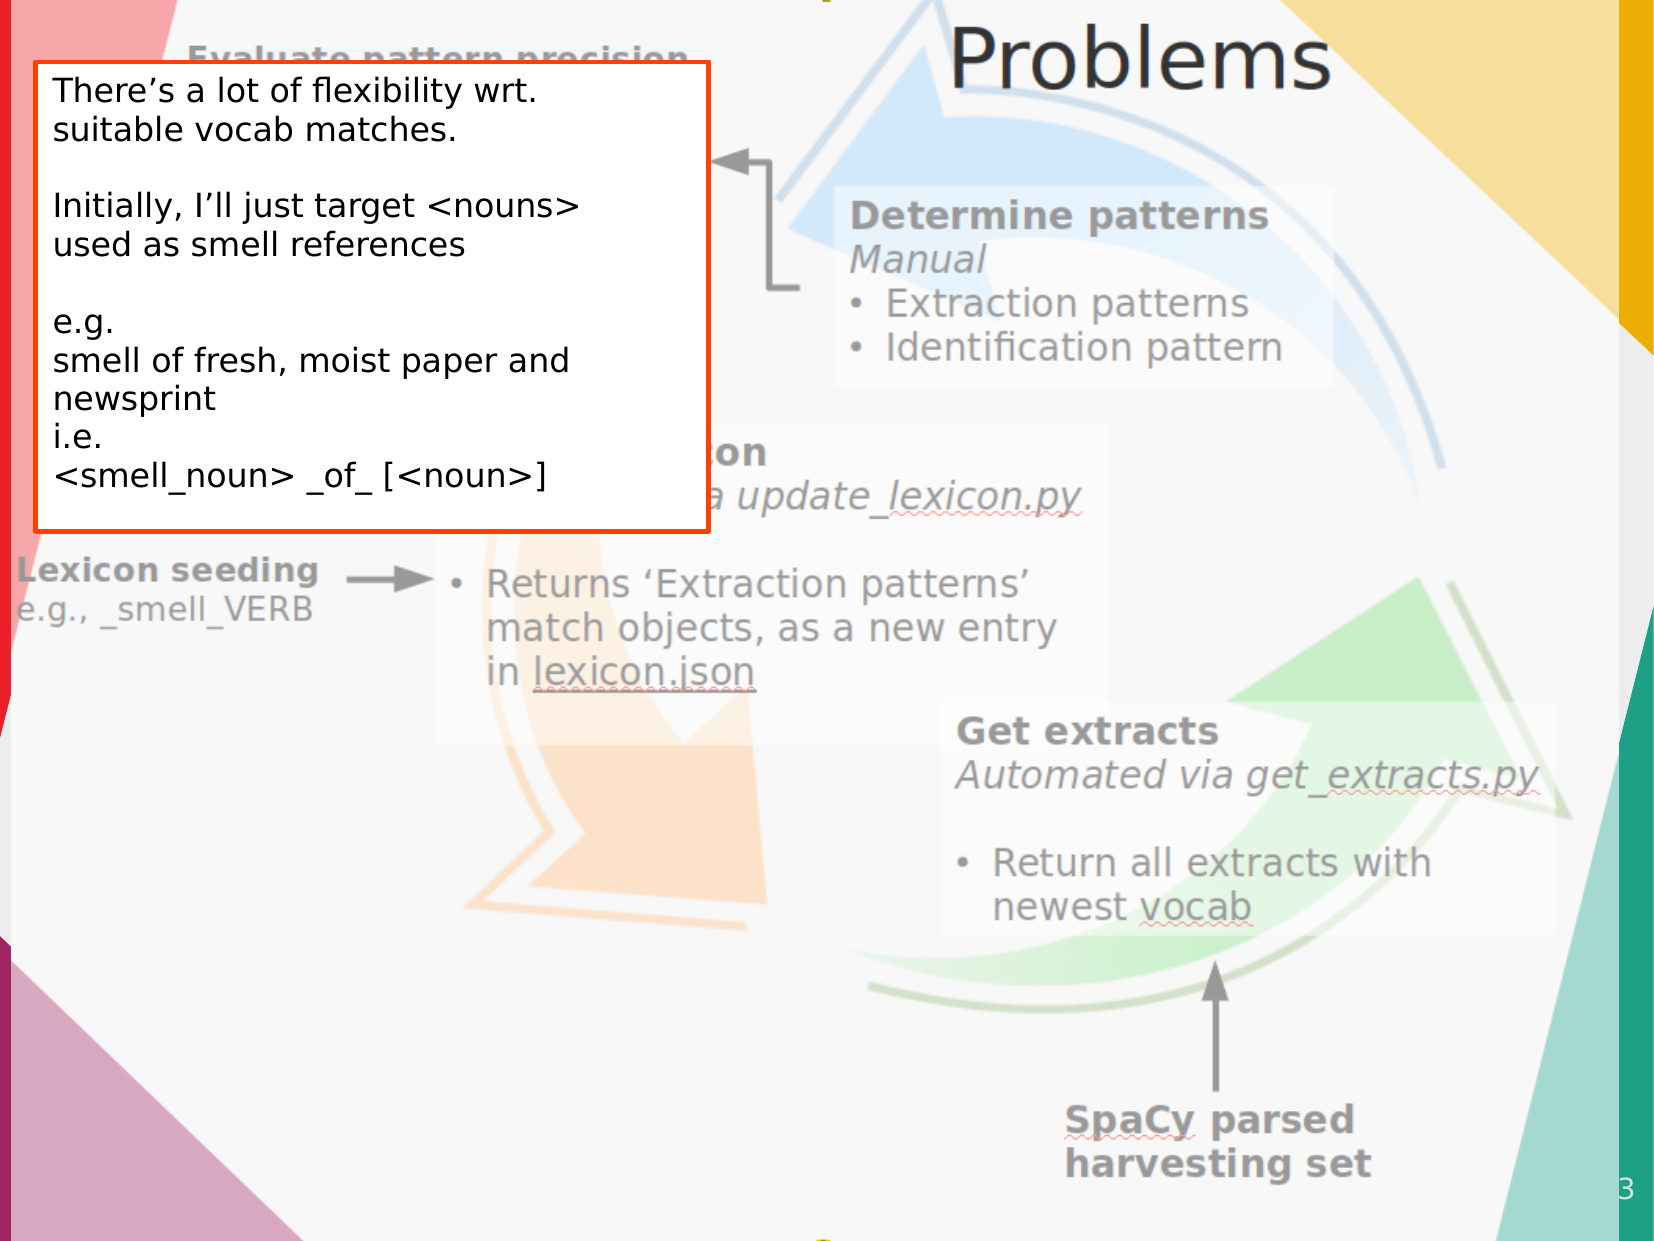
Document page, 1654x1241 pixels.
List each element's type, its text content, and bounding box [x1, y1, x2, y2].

picture [11, 0, 1619, 1241]
text_box There’s a lot of flexibility wrt. suitable vocab matches. Initially, I’ll just target <nouns> used as smell references e.g. smell of fresh, moist paper and newsprint i.e. <smell_noun> _of_ [<noun>] [35, 61, 709, 532]
